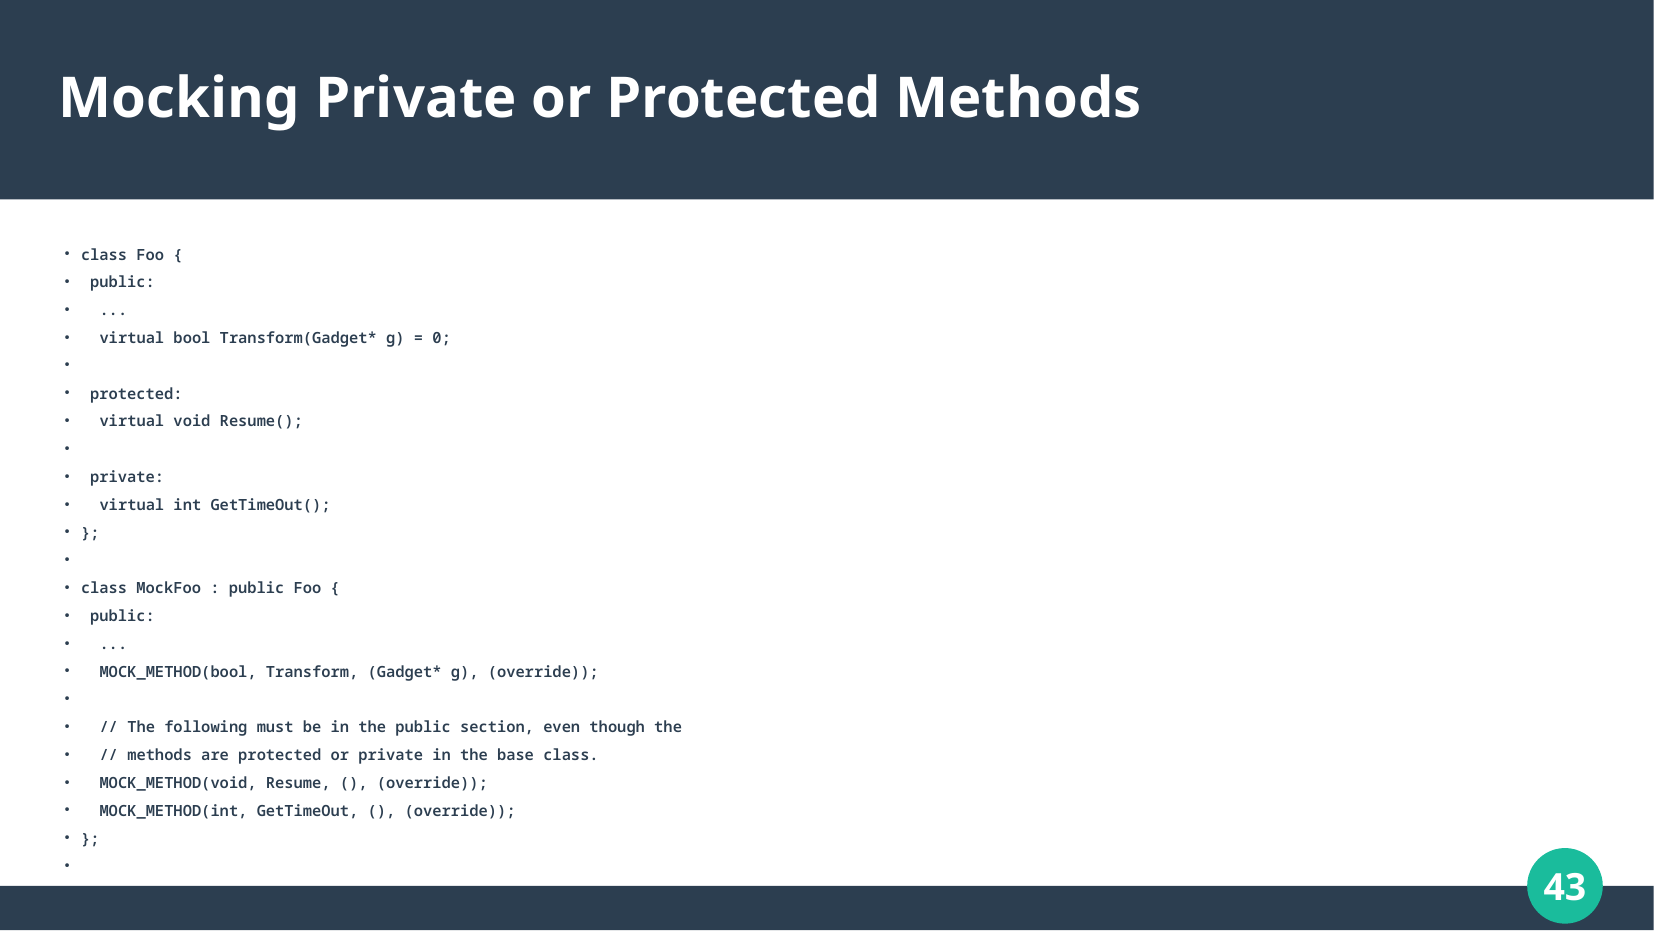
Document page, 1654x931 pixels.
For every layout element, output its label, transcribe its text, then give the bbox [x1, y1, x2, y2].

list class Foo { public: ... virtual bool Transform(Gadget* g) = 0; protected: virtual void Resume(); private: virtual int GetTimeOut(); }; class MockFoo : public Foo { public: ... MOCK_METHOD(bool, Transform, (Gadget* g), (override)); // The following must be in the public section, even though the // methods are protected or private in the base class. MOCK_METHOD(void, Resume, (), (override)); MOCK_METHOD(int, GetTimeOut, (), (override)); }; [59, 243, 1595, 864]
title Mocking Private or Protected Methods [59, 37, 1595, 155]
